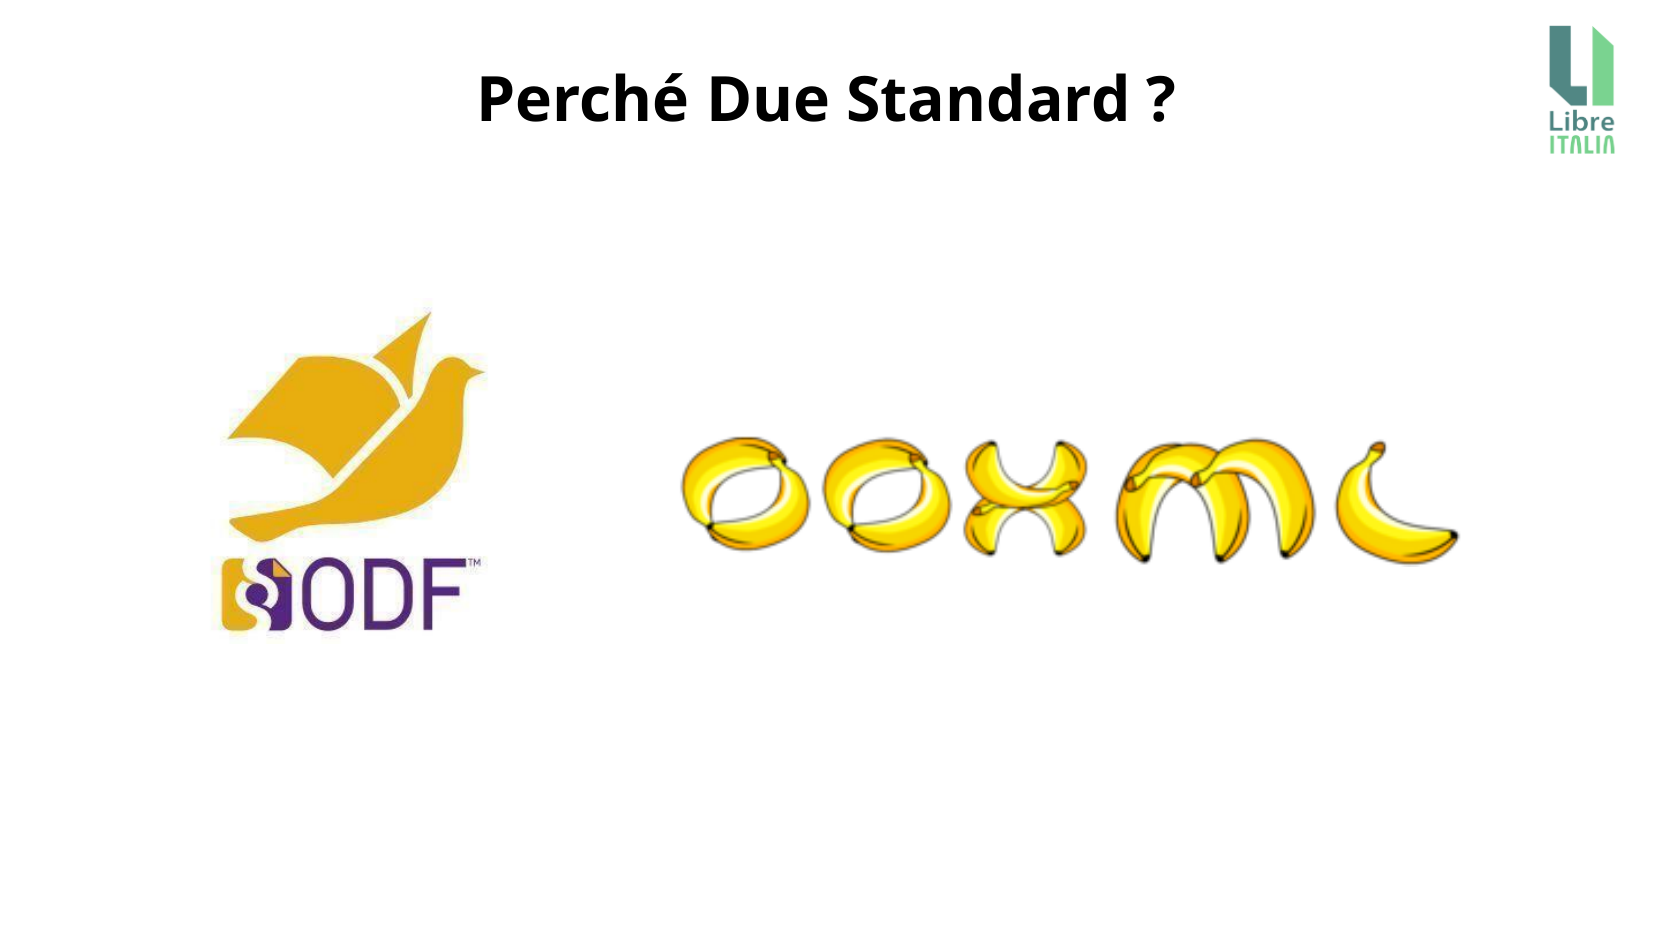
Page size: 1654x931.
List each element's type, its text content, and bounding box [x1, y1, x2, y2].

title Perché Due Standard ? [129, 44, 1525, 151]
picture [1529, 23, 1632, 158]
picture [625, 431, 1512, 567]
picture [174, 298, 520, 644]
